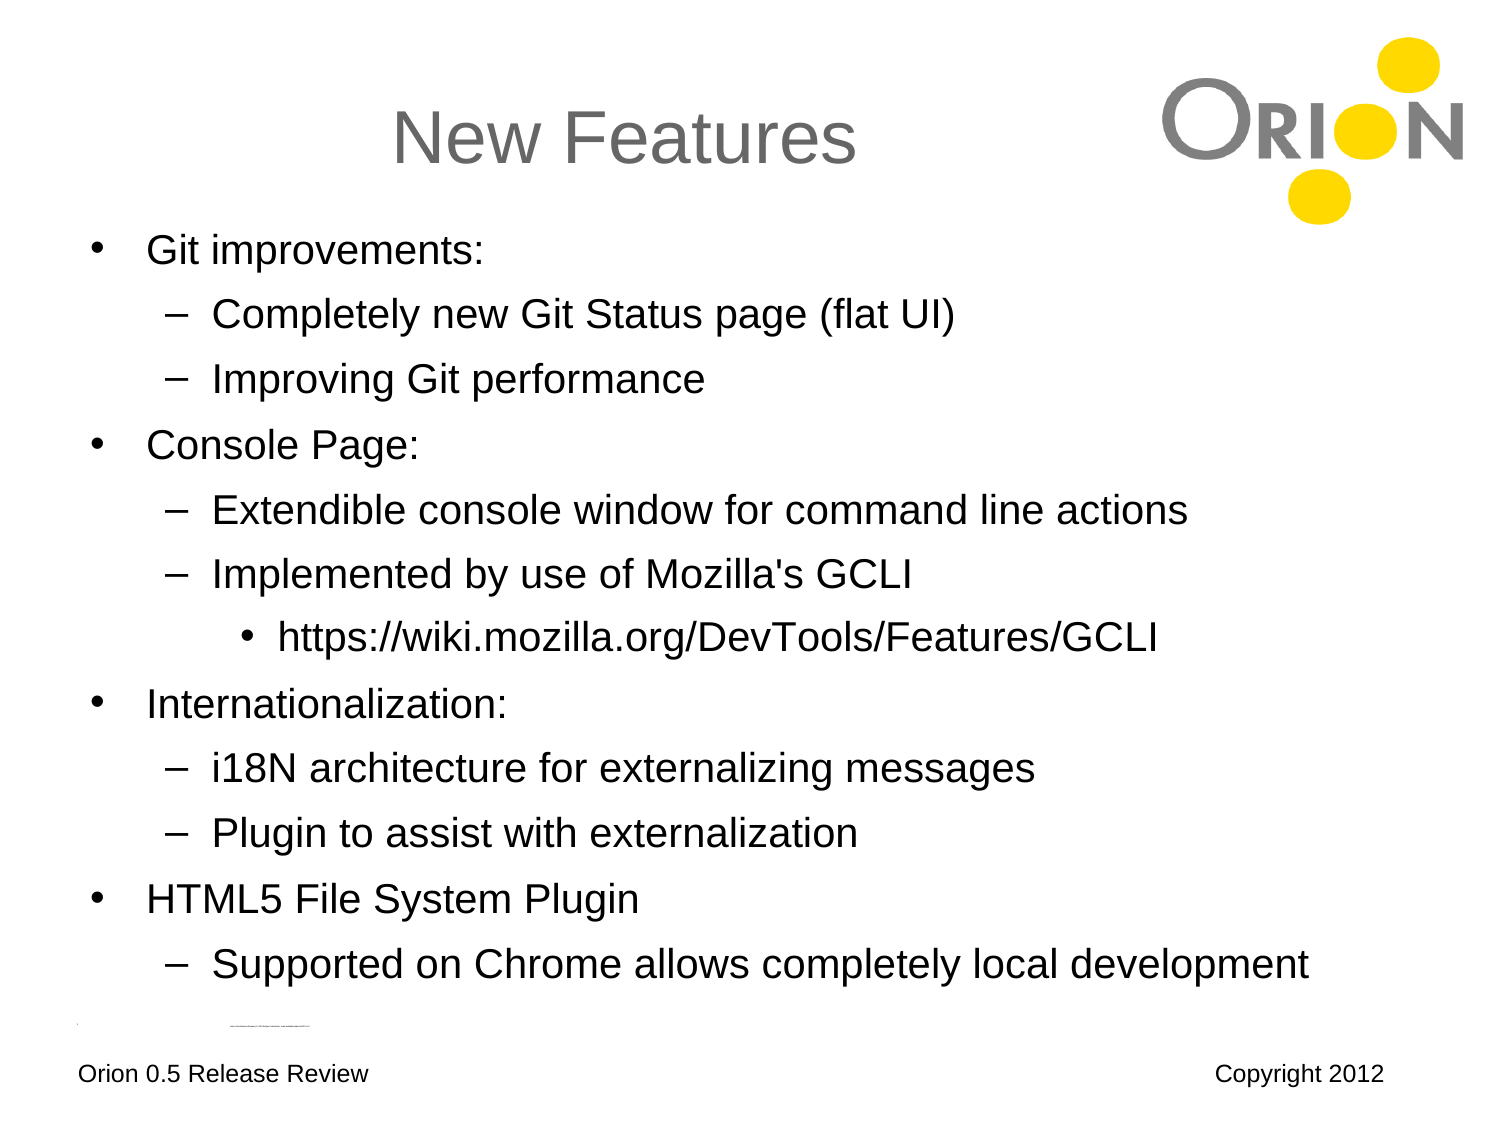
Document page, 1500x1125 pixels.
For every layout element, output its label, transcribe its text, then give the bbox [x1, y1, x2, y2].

list Git improvements: Completely new Git Status page (flat UI) Improving Git performance Console Page: Extendible console window for command line actions Implemented by use of Mozilla's GCLI https://wiki.mozilla.org/DevTools/Features/GCLI Internationalization: i18N architecture for externalizing messages Plugin to assist with externalization HTML5 File System Plugin Supported on Chrome allows completely local development [75, 224, 1463, 995]
title New Features [74, 45, 1176, 233]
picture [1162, 37, 1463, 224]
